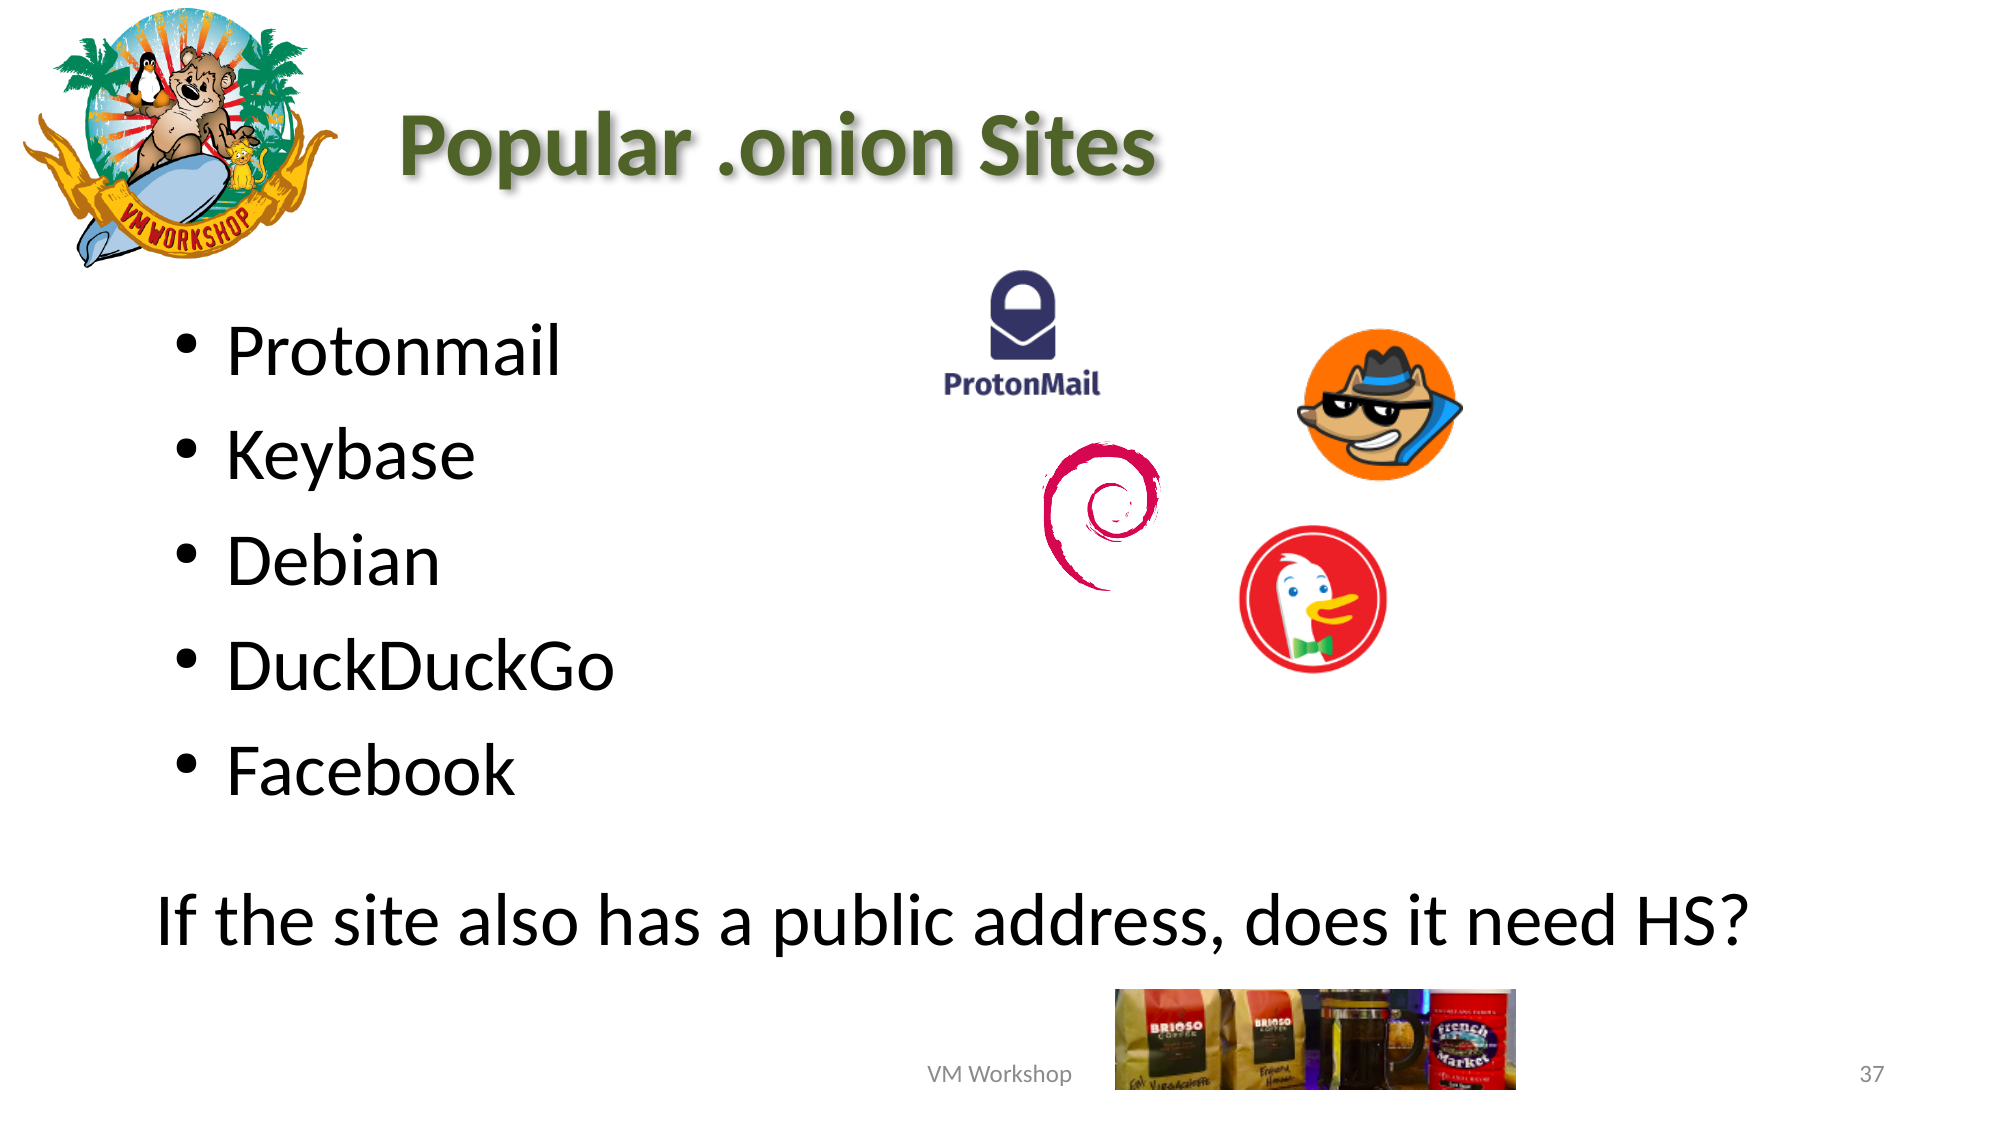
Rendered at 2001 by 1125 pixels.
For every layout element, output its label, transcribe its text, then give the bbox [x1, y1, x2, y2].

picture [23, 8, 338, 269]
picture [932, 242, 1113, 423]
picture [1012, 440, 1193, 601]
picture [1115, 1066, 1516, 1090]
list Protonmail Keybase Debian DuckDuckGo Facebook If the site also has a public address, does it need HS? [155, 299, 1876, 1066]
picture [1200, 525, 1424, 675]
picture [1297, 322, 1463, 488]
title Popular .onion Sites [383, 45, 1913, 233]
